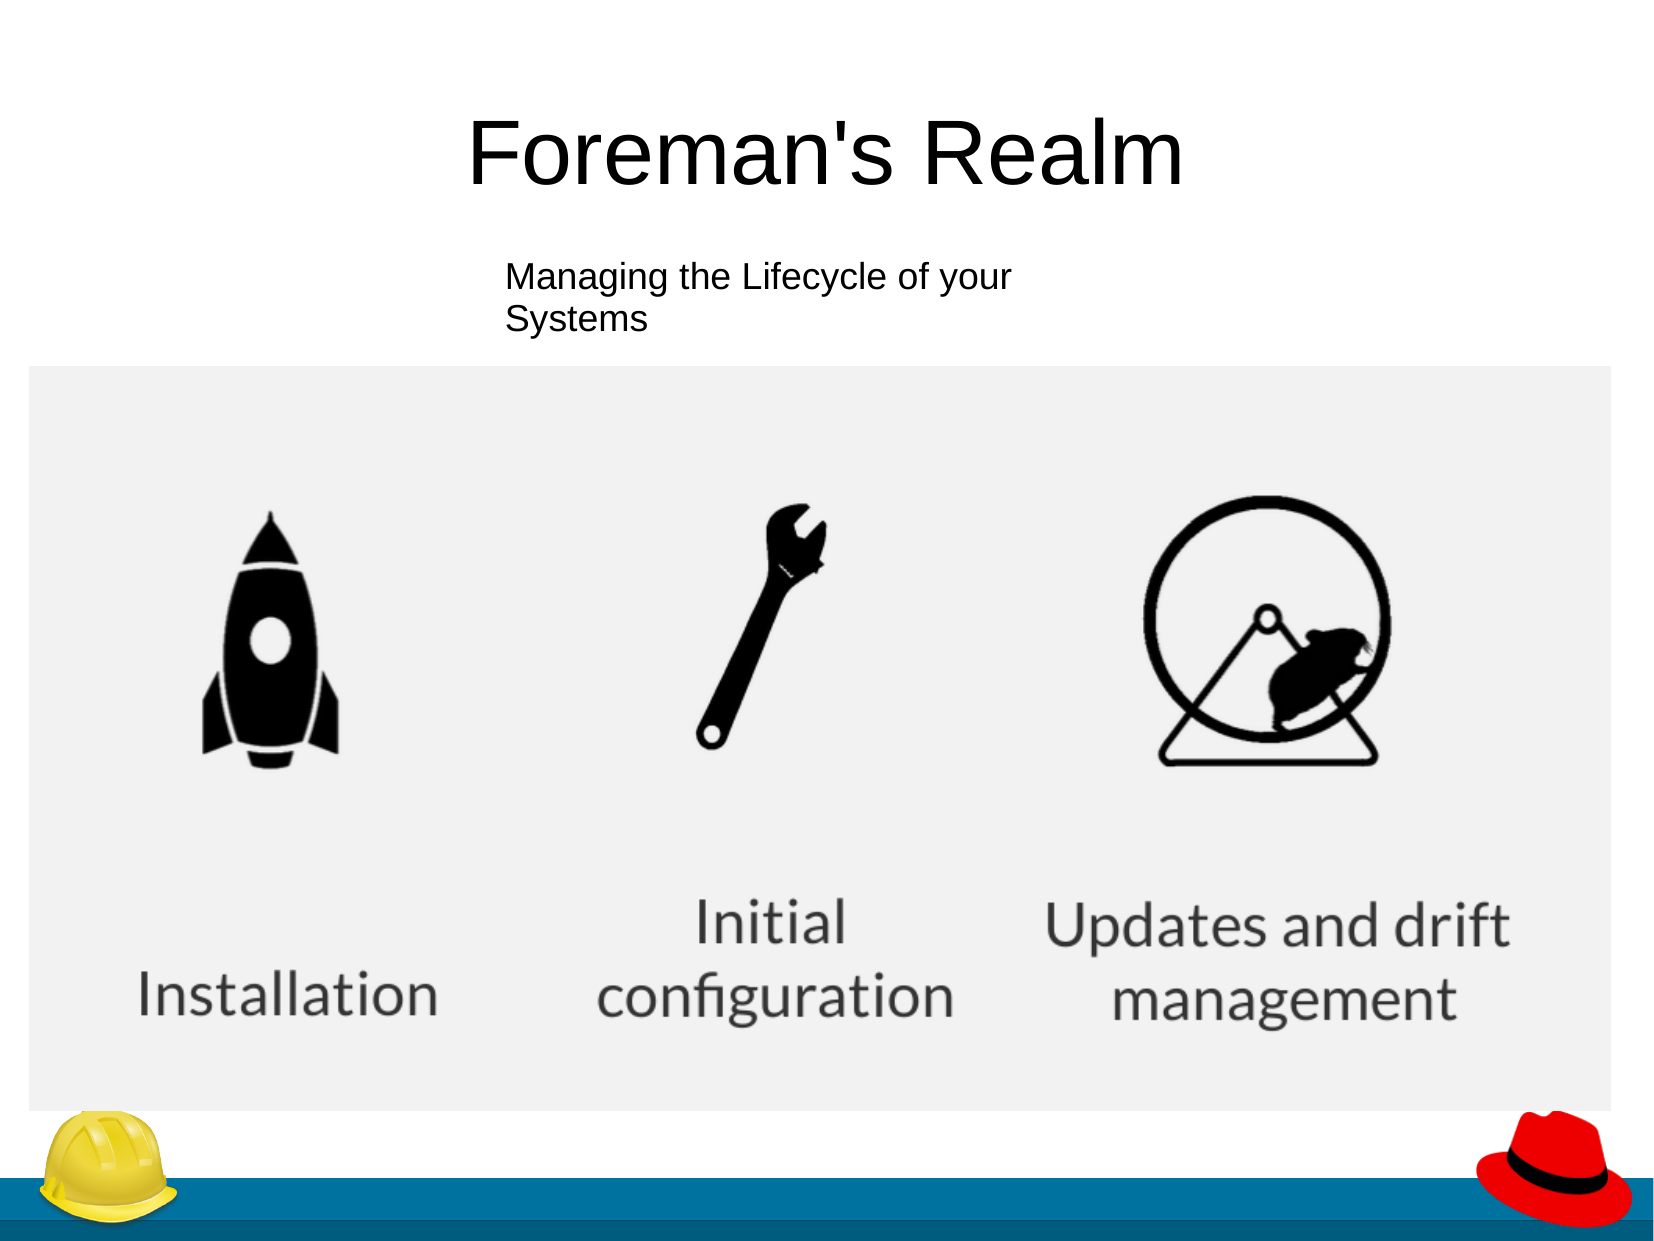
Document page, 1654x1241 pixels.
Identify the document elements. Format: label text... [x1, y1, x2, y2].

picture [23, 366, 1633, 1227]
title Foreman's Realm [82, 49, 1571, 257]
text_box Managing the Lifecycle of your Systems [490, 247, 1180, 347]
